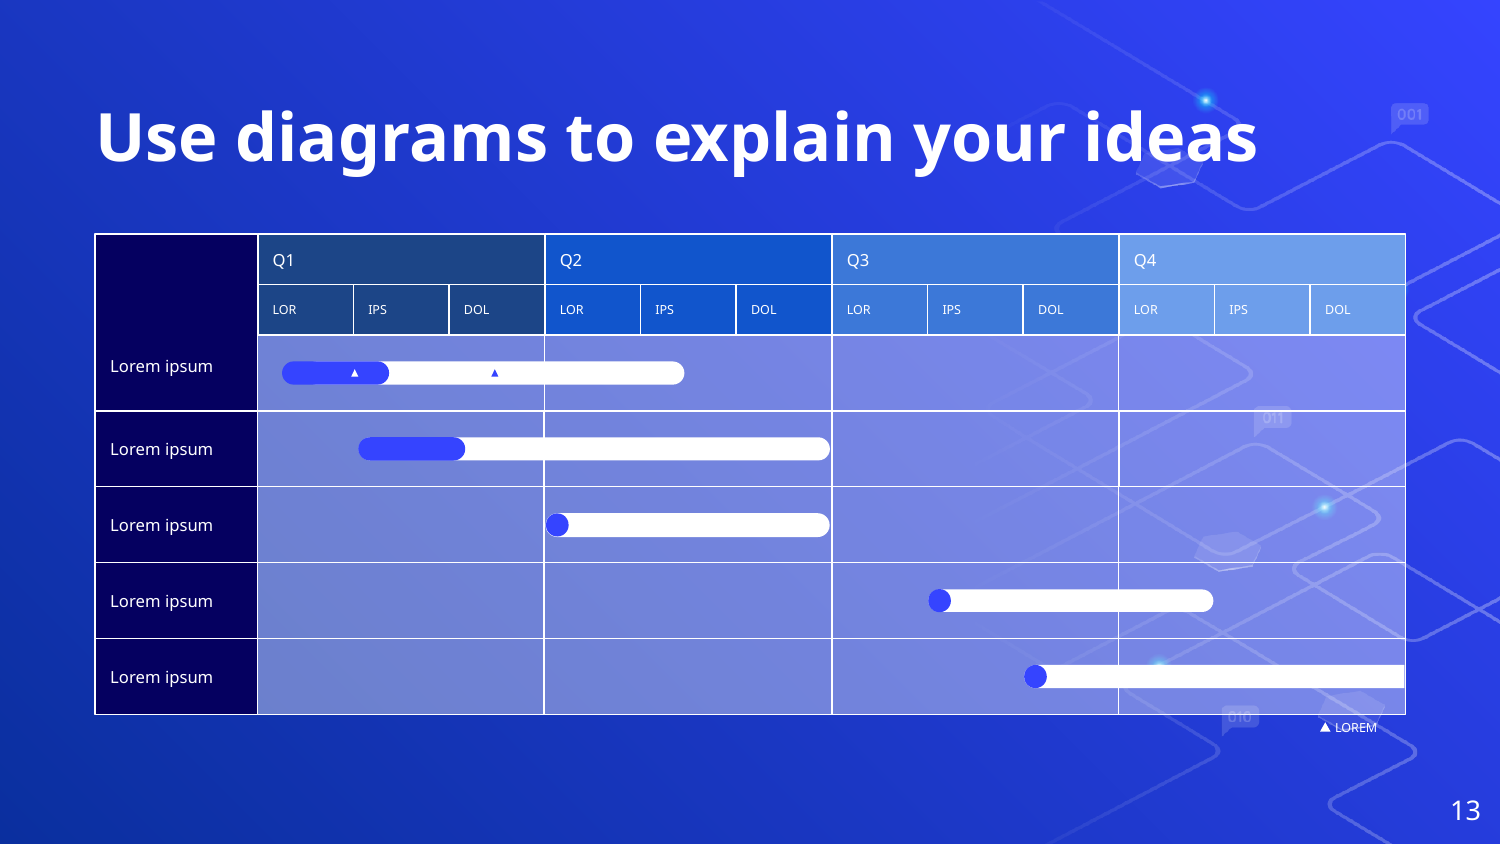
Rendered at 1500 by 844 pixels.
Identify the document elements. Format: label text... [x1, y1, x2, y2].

text_box [258, 335, 1406, 715]
text_box Q1 [258, 234, 544, 284]
text_box [1320, 722, 1331, 732]
text_box Lorem ipsum [95, 486, 258, 562]
text_box Q4 [1118, 234, 1406, 284]
text_box LOR [1118, 284, 1214, 335]
text_box DOL [448, 284, 544, 335]
text_box IPS [927, 284, 1023, 335]
text_box LOREM [1320, 719, 1405, 736]
text_box LOR [831, 284, 927, 335]
text_box Lorem ipsum [95, 234, 258, 411]
text_box DOL [736, 284, 831, 335]
text_box Q3 [831, 234, 1118, 284]
text_box IPS [640, 284, 736, 335]
text_box LOR [544, 284, 640, 335]
text_box DOL [1023, 284, 1118, 335]
text_box IPS [353, 284, 448, 335]
text_box IPS [1214, 284, 1310, 335]
text_box DOL [1310, 284, 1406, 335]
text_box Lorem ipsum [95, 638, 258, 715]
text_box Lorem ipsum [95, 562, 258, 638]
text_box Q2 [544, 234, 831, 284]
text_box Lorem ipsum [95, 411, 258, 486]
title Use diagrams to explain your ideas [95, 33, 1406, 175]
slide_number 4 [1391, 779, 1482, 844]
text_box LOR [258, 284, 353, 335]
picture [0, 0, 1500, 844]
